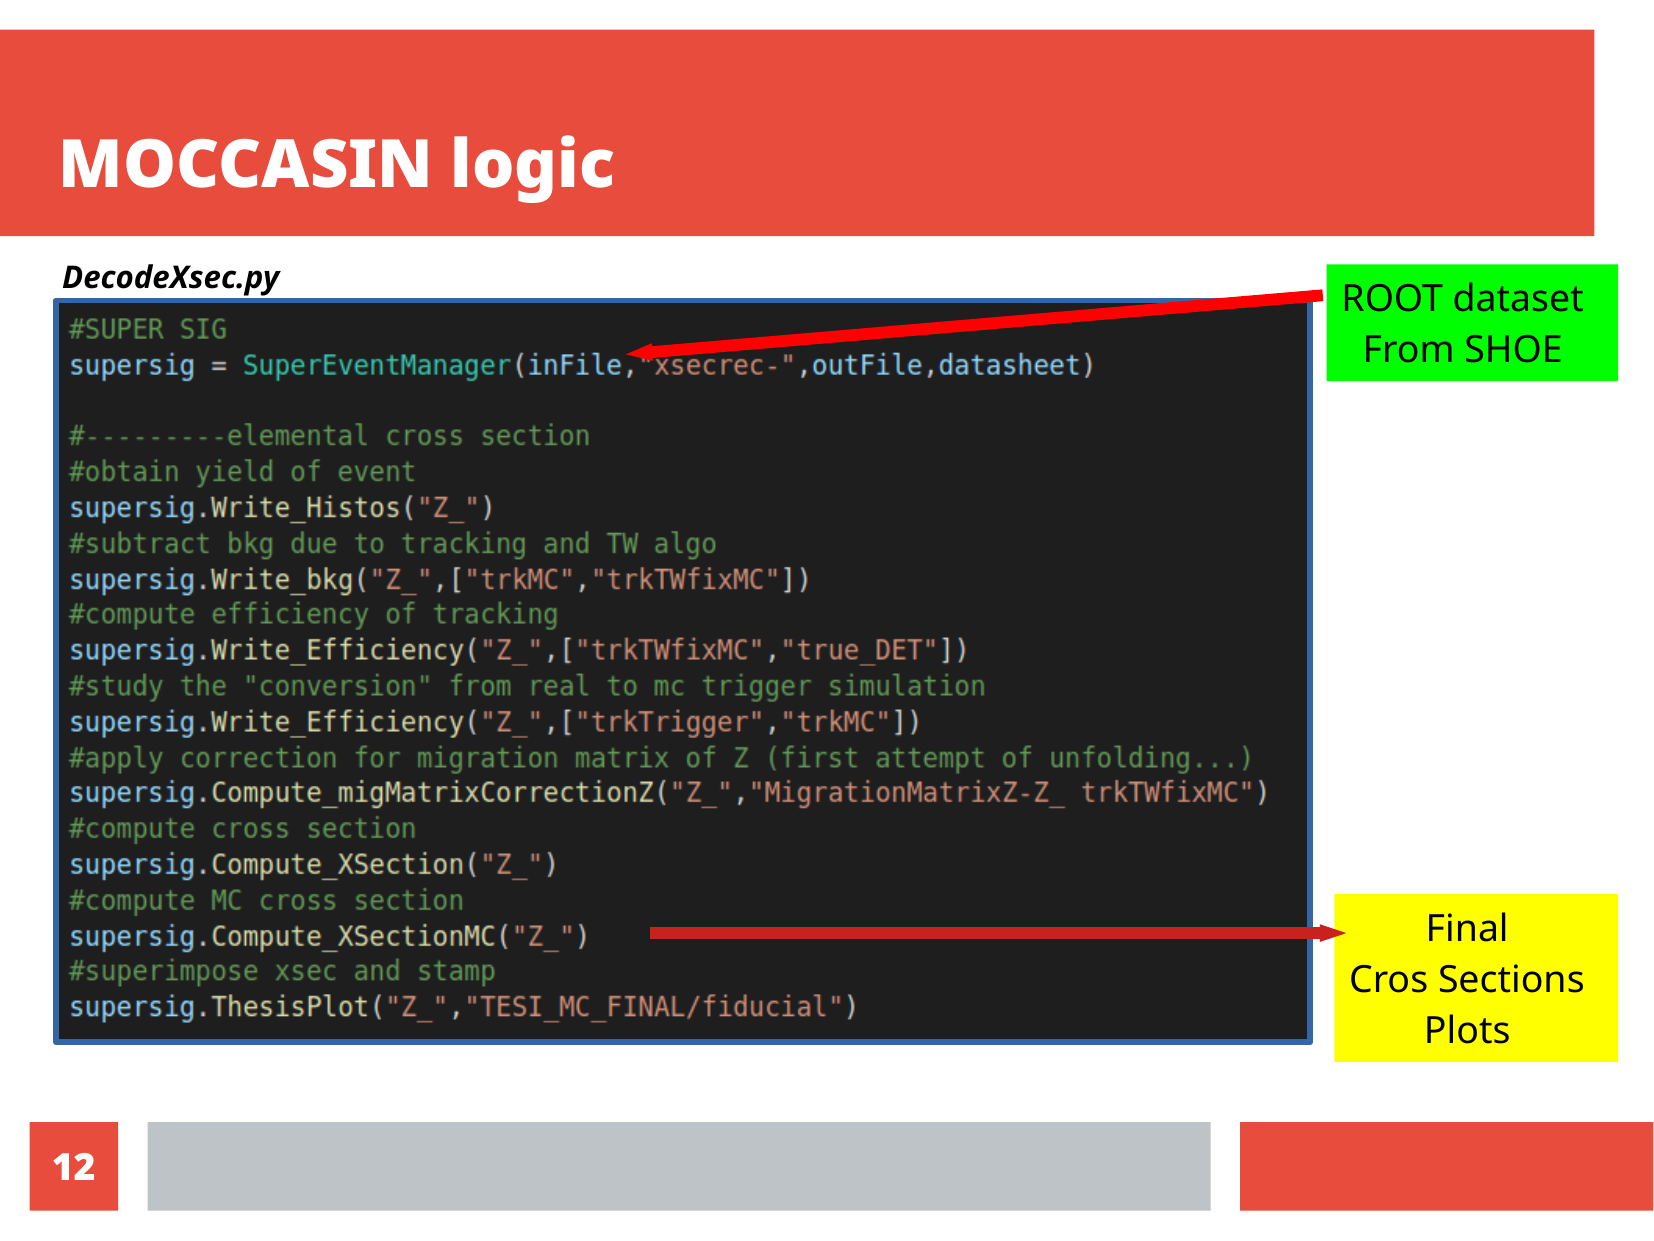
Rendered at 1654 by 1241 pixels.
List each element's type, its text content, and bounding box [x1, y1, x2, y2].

title MOCCASIN logic [59, 59, 1595, 207]
text_box Final Cros Sections Plots [1334, 893, 1619, 1040]
picture [59, 303, 1308, 1040]
text_box DecodeXsec.py [47, 248, 378, 336]
text_box ROOT dataset From SHOE [1326, 264, 1619, 367]
